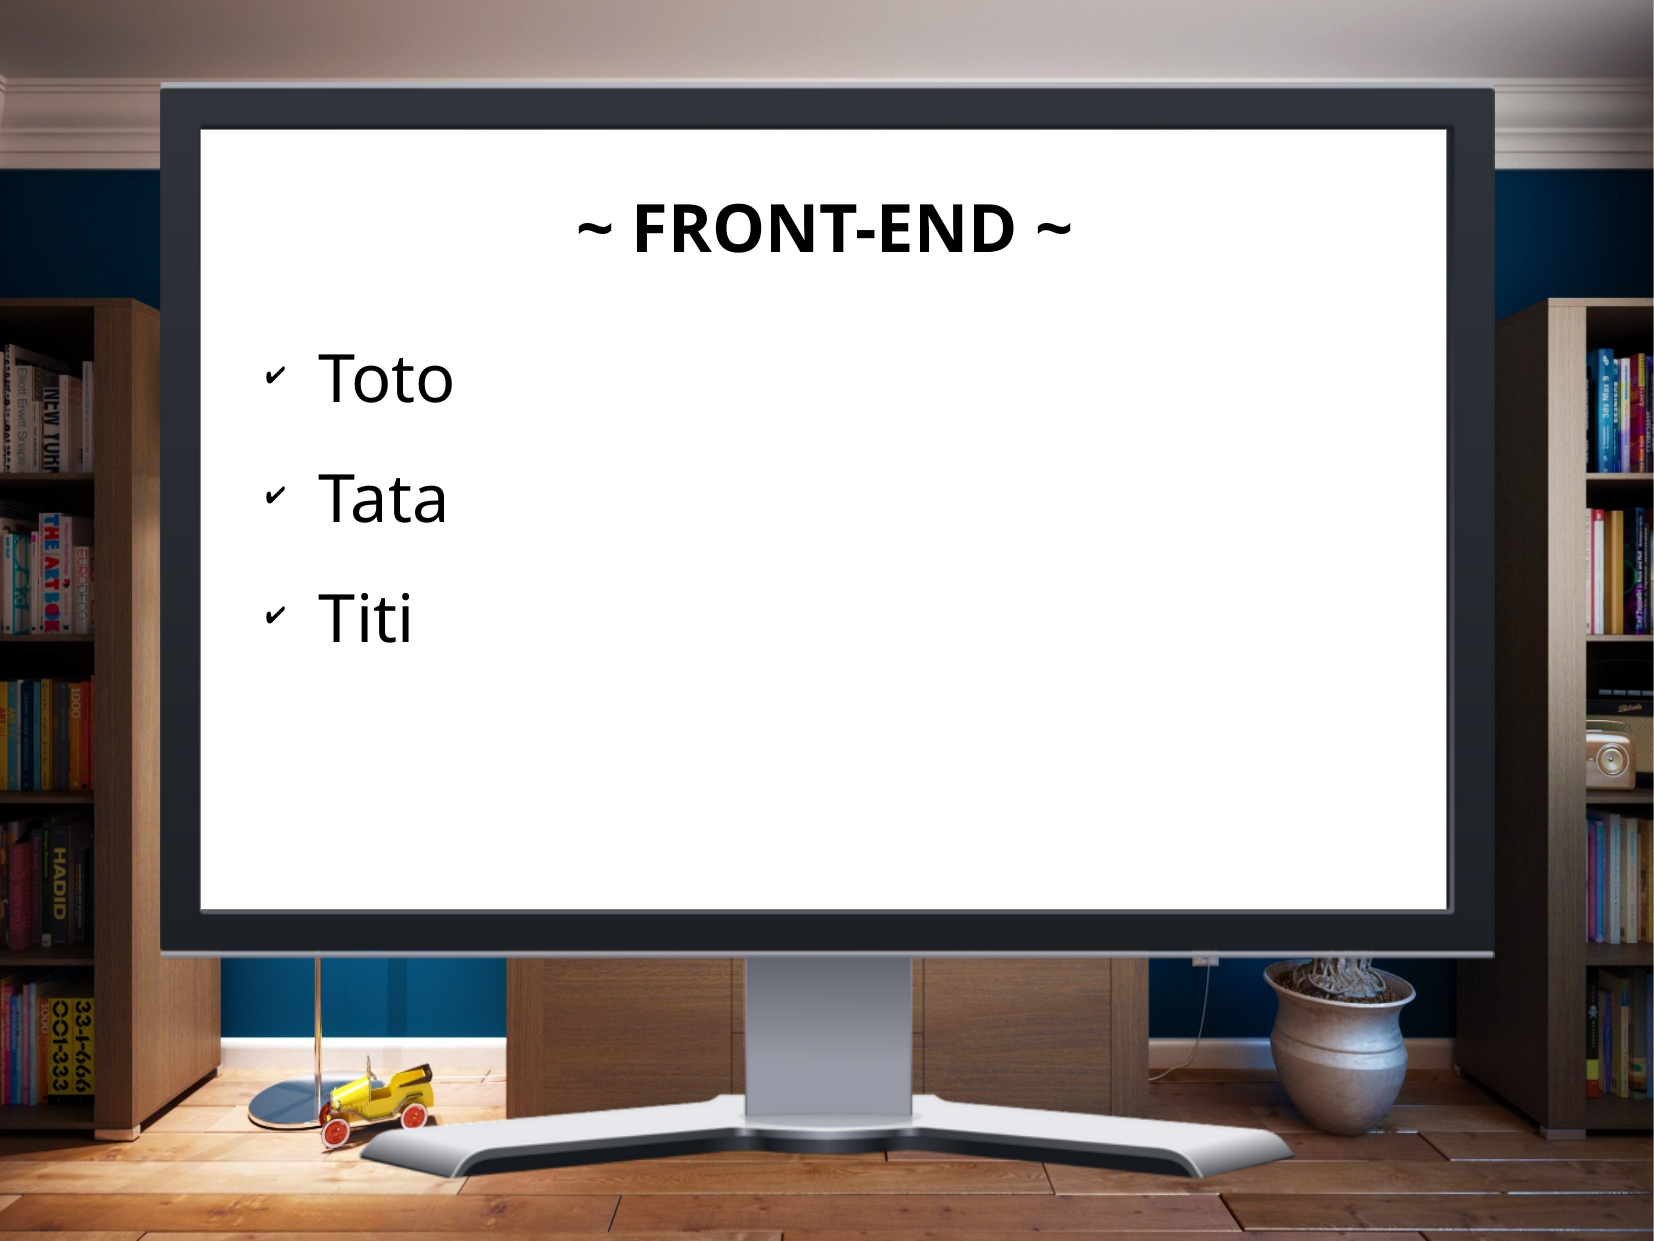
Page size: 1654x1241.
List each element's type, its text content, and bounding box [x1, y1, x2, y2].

picture [0, 0, 1654, 1241]
list Toto Tata Titi [248, 330, 1406, 898]
title ~ FRONT-END ~ [203, 133, 1447, 319]
